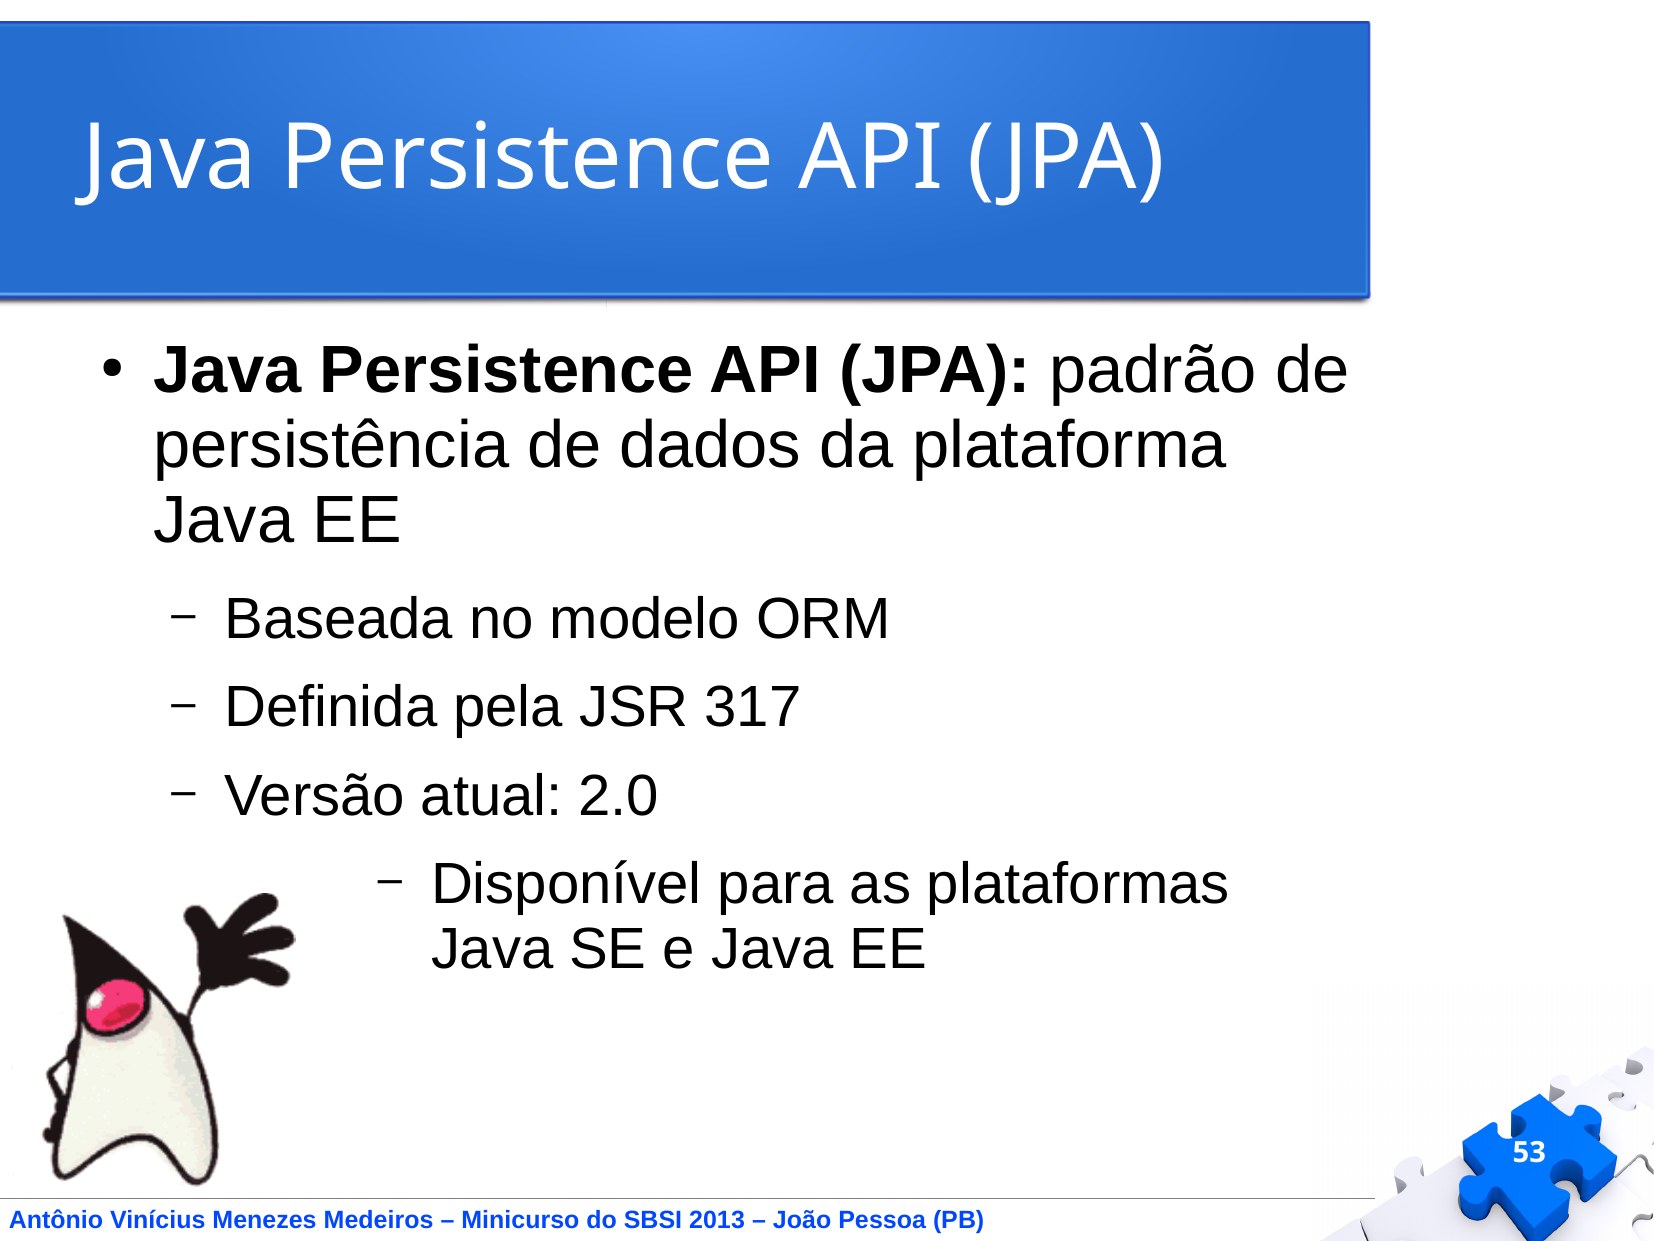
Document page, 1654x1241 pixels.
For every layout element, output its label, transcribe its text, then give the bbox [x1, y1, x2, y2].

picture [1311, 983, 1654, 1241]
title Java Persistence API (JPA) [82, 49, 1323, 257]
picture [11, 893, 296, 1189]
list Java Persistence API (JPA): padrão de persistência de dados da plataforma Java EE Baseada no modelo ORM Definida pela JSR 317 Versão atual: 2.0 Disponível para as plataformas Java SE e Java EE [82, 332, 1356, 1182]
picture [0, 21, 1375, 307]
